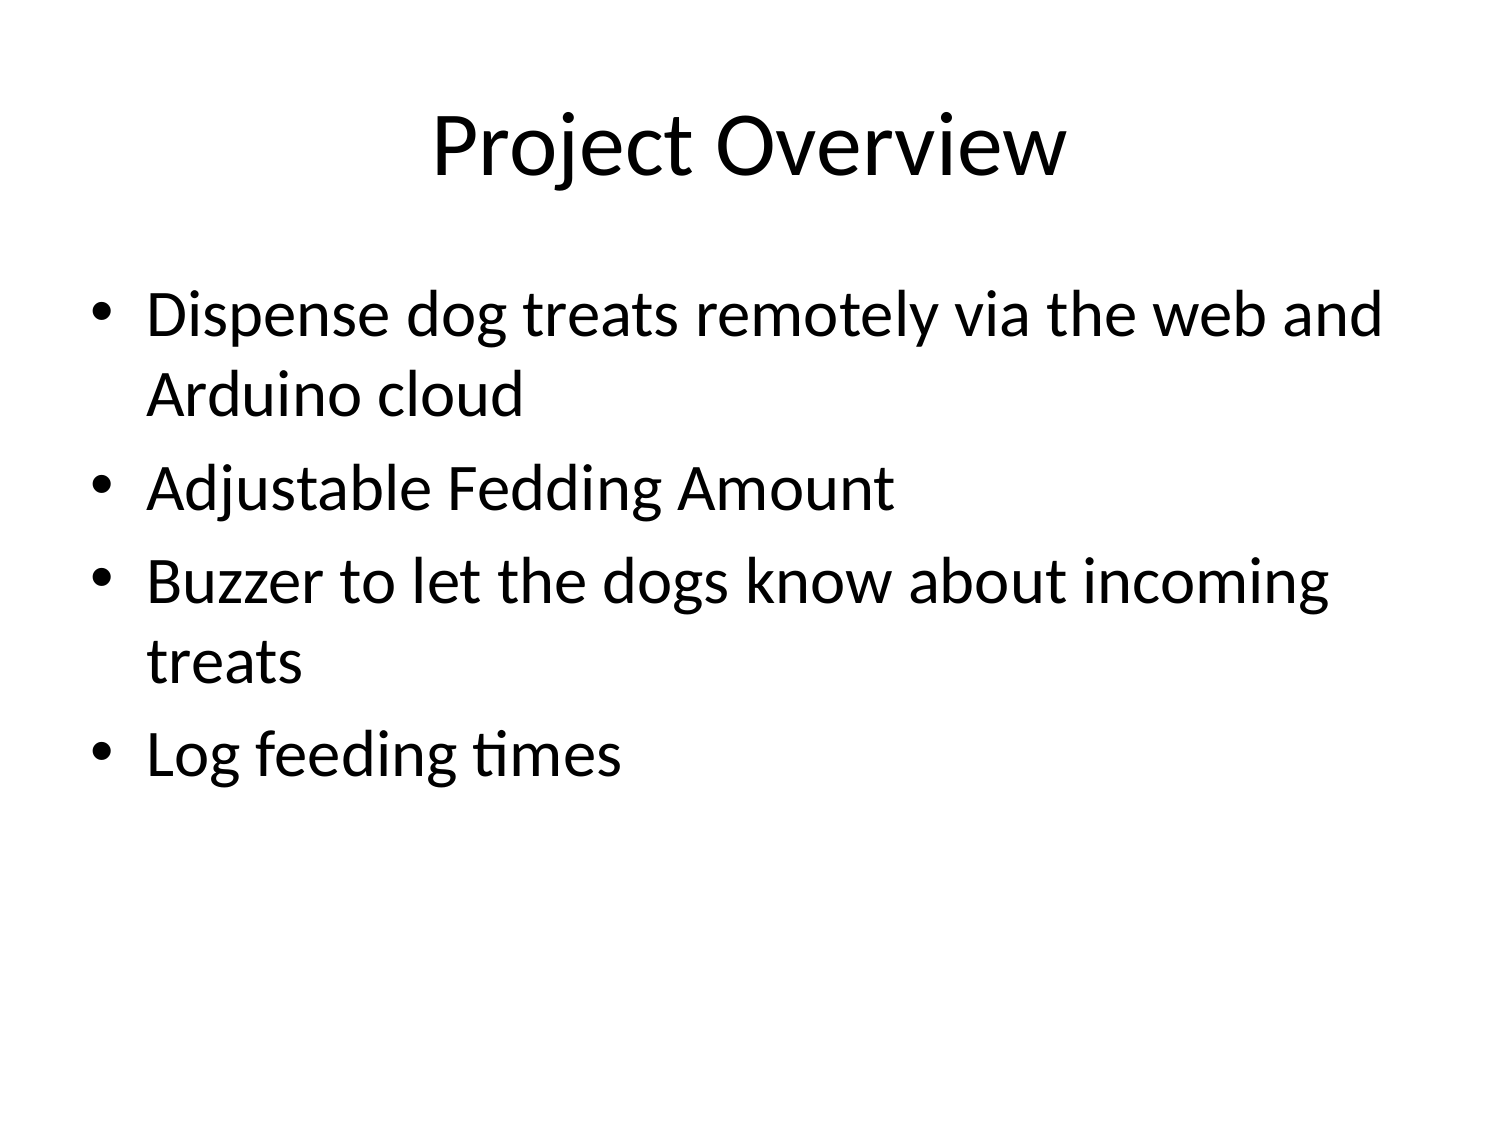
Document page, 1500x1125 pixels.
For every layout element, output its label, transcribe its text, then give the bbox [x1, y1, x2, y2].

title Project Overview [75, 45, 1425, 233]
list Dispense dog treats remotely via the web and Arduino cloud Adjustable Fedding Amount Buzzer to let the dogs know about incoming treats Log feeding times [75, 262, 1425, 1005]
